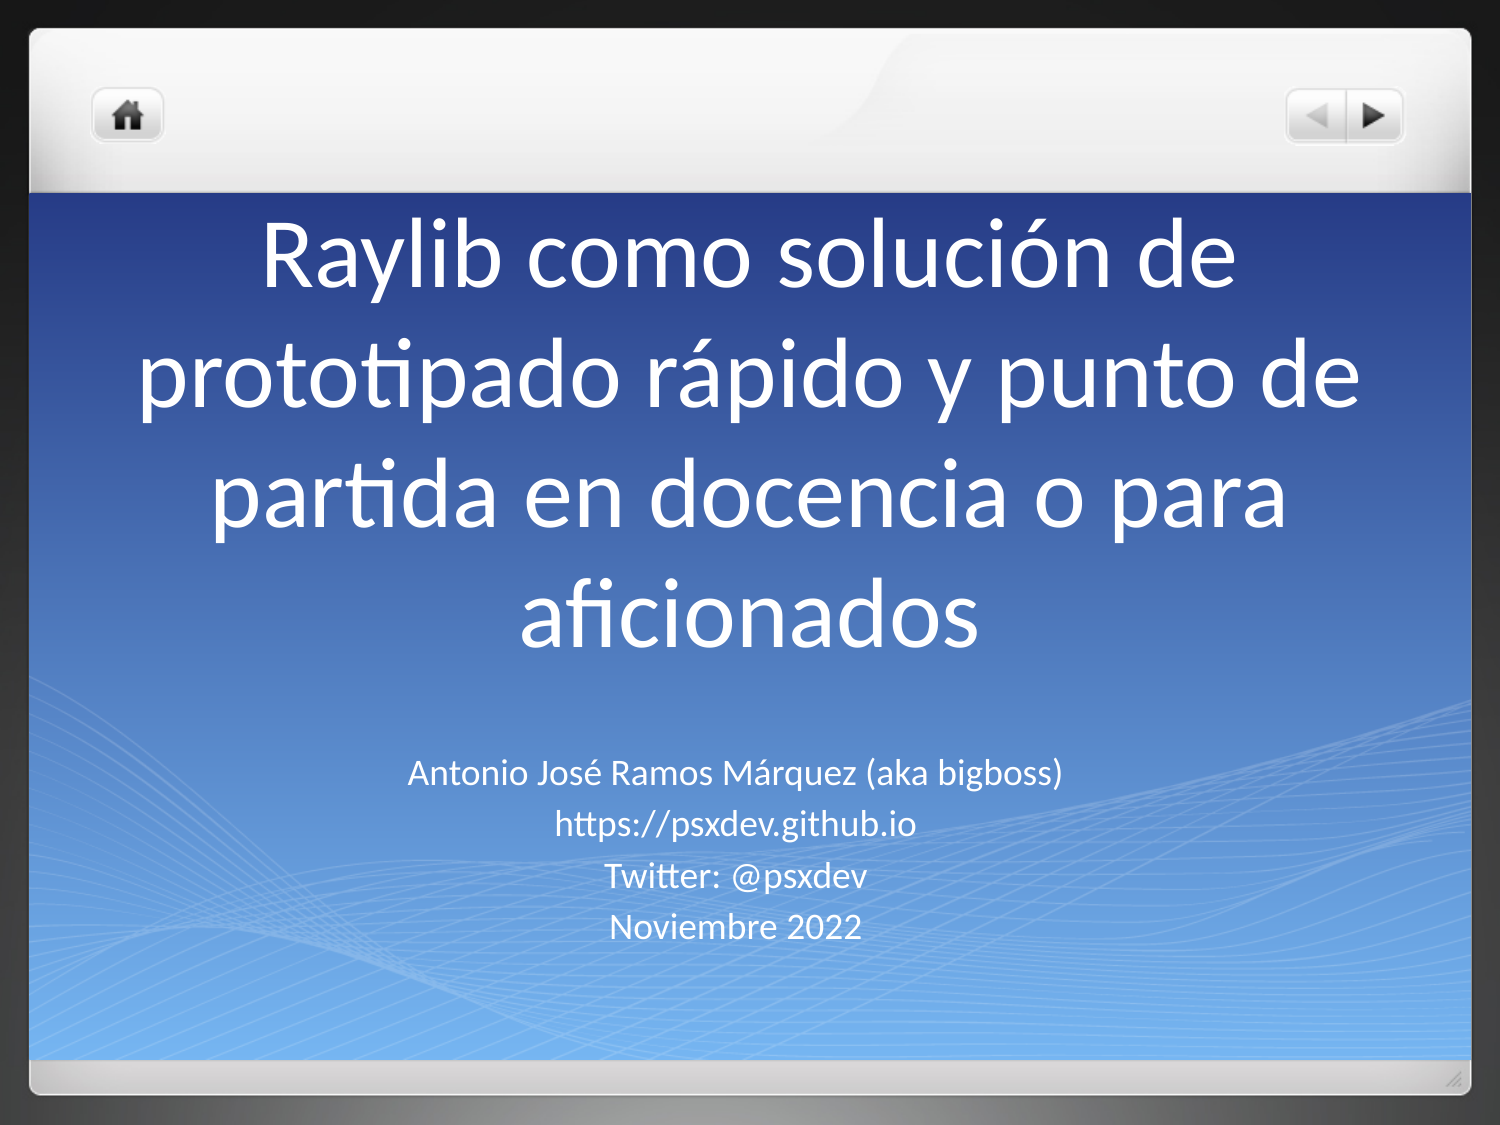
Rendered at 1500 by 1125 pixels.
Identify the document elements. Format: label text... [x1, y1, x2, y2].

picture [0, 0, 1500, 1125]
title Raylib como solución de prototipado rápido y punto de partida en docencia o para aficionados [68, 408, 1432, 675]
subtitle Antonio José Ramos Márquez (aka bigboss) https://psxdev.github.io Twitter: @psxdev Noviembre 2022 [54, 740, 1418, 1016]
